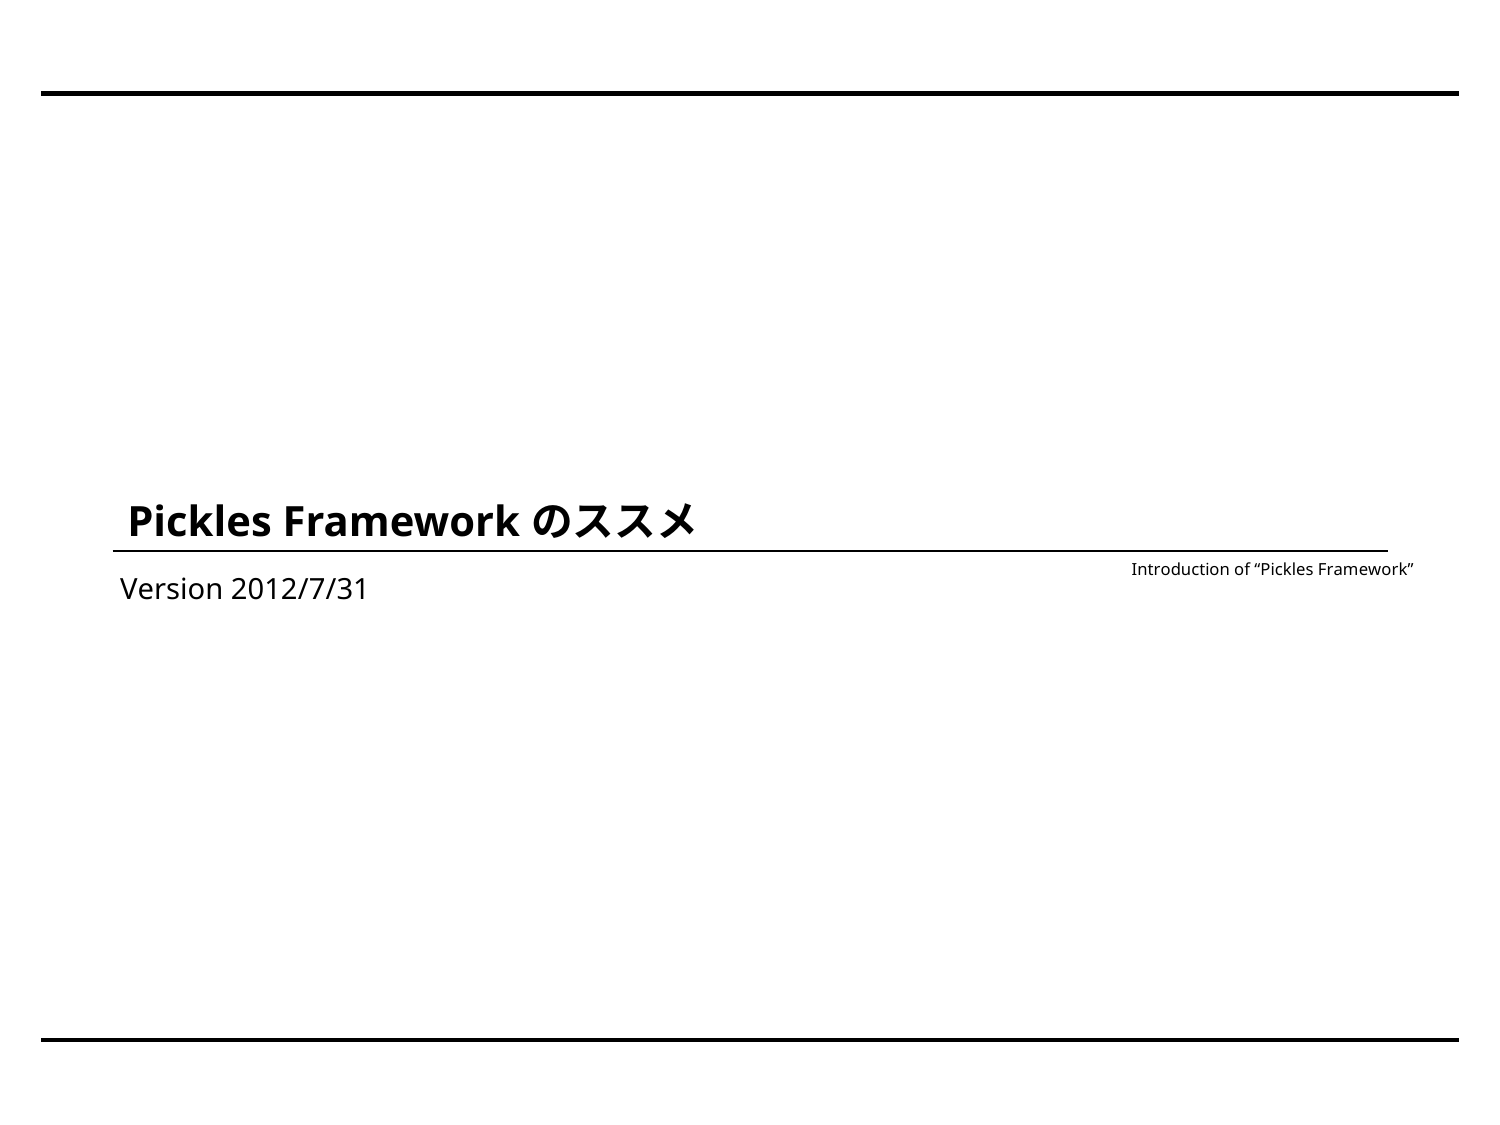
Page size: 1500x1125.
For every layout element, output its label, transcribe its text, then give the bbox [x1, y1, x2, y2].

text_box Introduction of “Pickles Framework” [1116, 551, 1403, 587]
text_box Version 2012/7/31 [105, 562, 386, 613]
title Pickles Framework のススメ [112, 485, 1388, 551]
